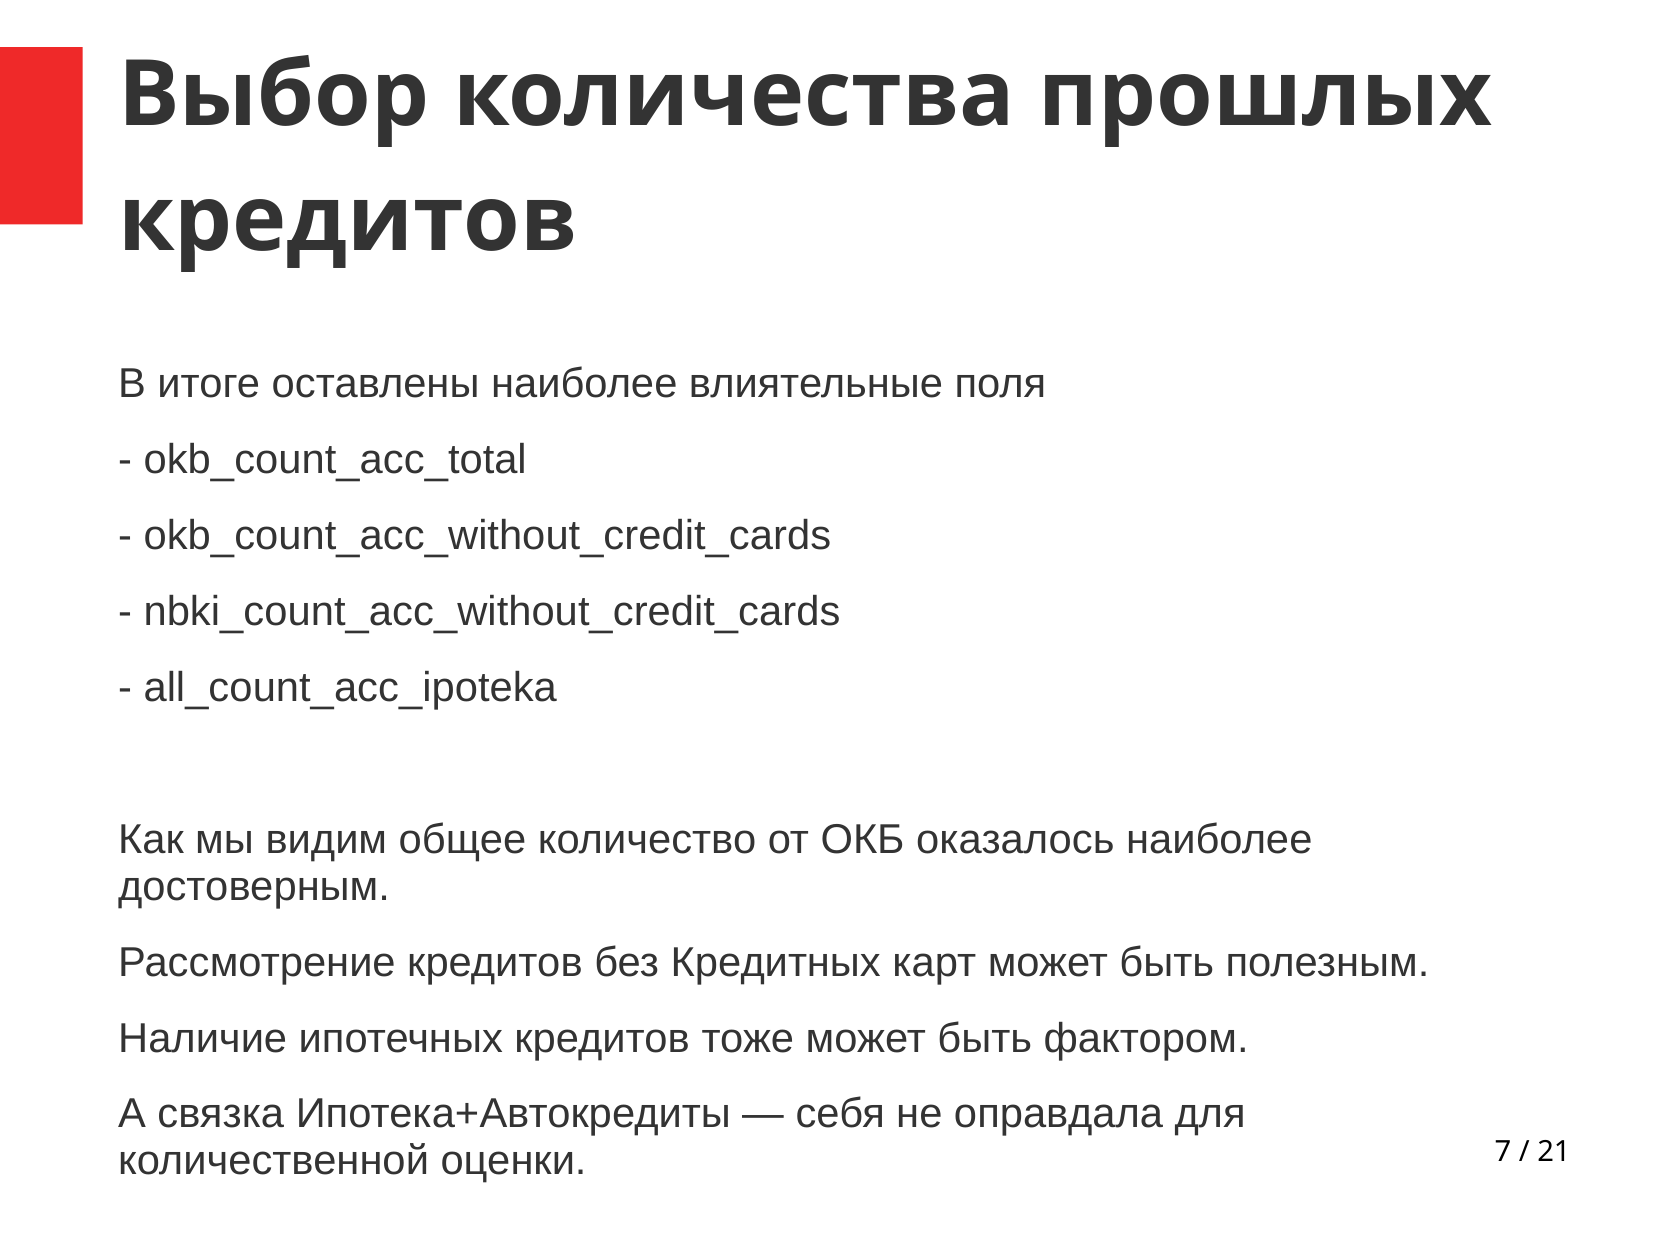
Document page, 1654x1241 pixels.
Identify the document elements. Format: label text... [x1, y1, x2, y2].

list В итоге оставлены наиболее влиятельные поля - okb_count_acc_total - okb_count_acc_without_credit_cards - nbki_count_acc_without_credit_cards - all_count_acc_ipoteka Как мы видим общее количество от ОКБ оказалось наиболее достоверным. Рассмотрение кредитов без Кредитных карт может быть полезным. Наличие ипотечных кредитов тоже может быть фактором. А связка Ипотека+Автокредиты — себя не оправдала для количественной оценки. [118, 360, 1536, 1080]
title Выбор количества прошлых кредитов [118, 16, 1571, 290]
